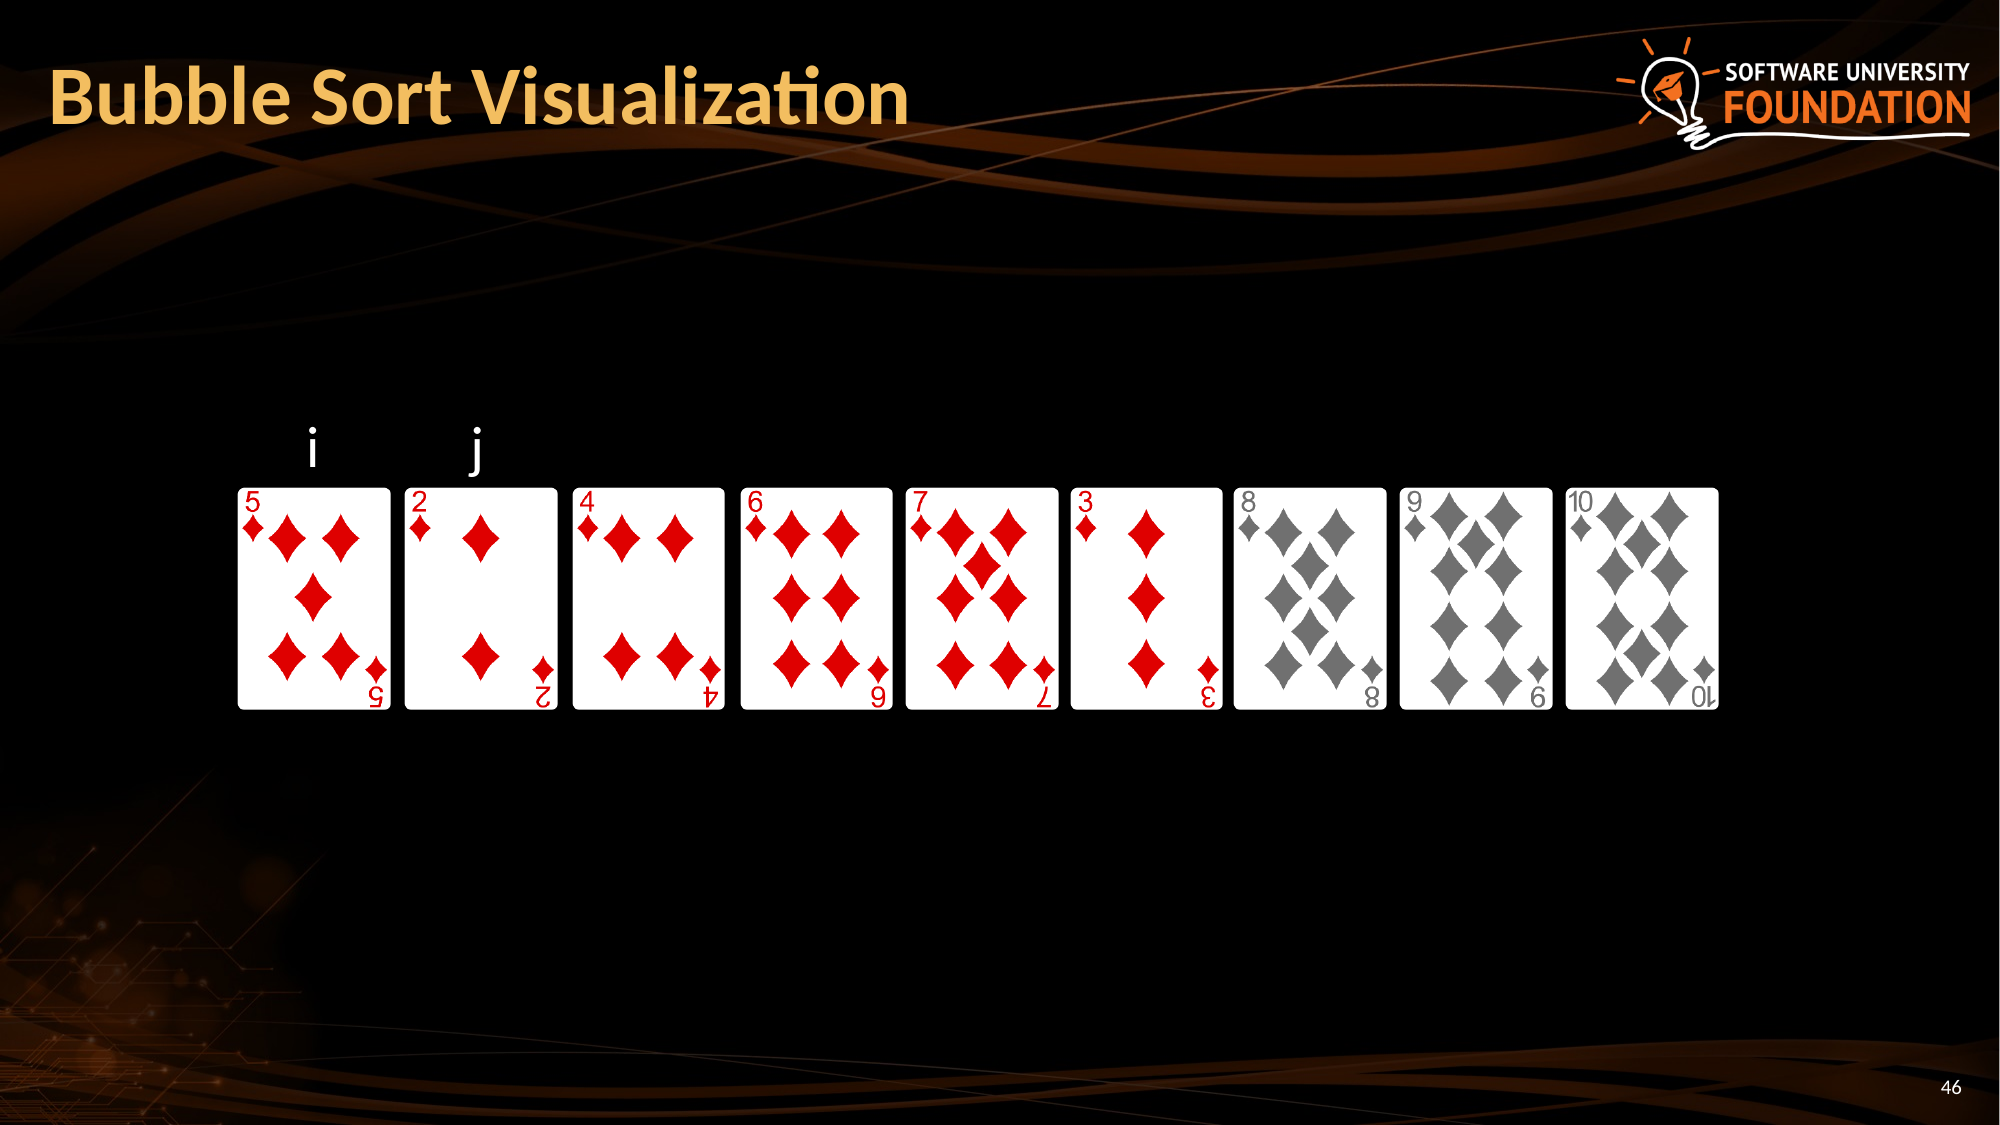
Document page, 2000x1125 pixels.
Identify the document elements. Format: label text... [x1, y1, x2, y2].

picture [0, 0, 2000, 1125]
title Bubble Sort Visualization [30, 6, 1602, 189]
text_box i [292, 401, 336, 487]
slide_number <number> [1897, 1070, 1968, 1103]
text_box j [455, 401, 500, 487]
